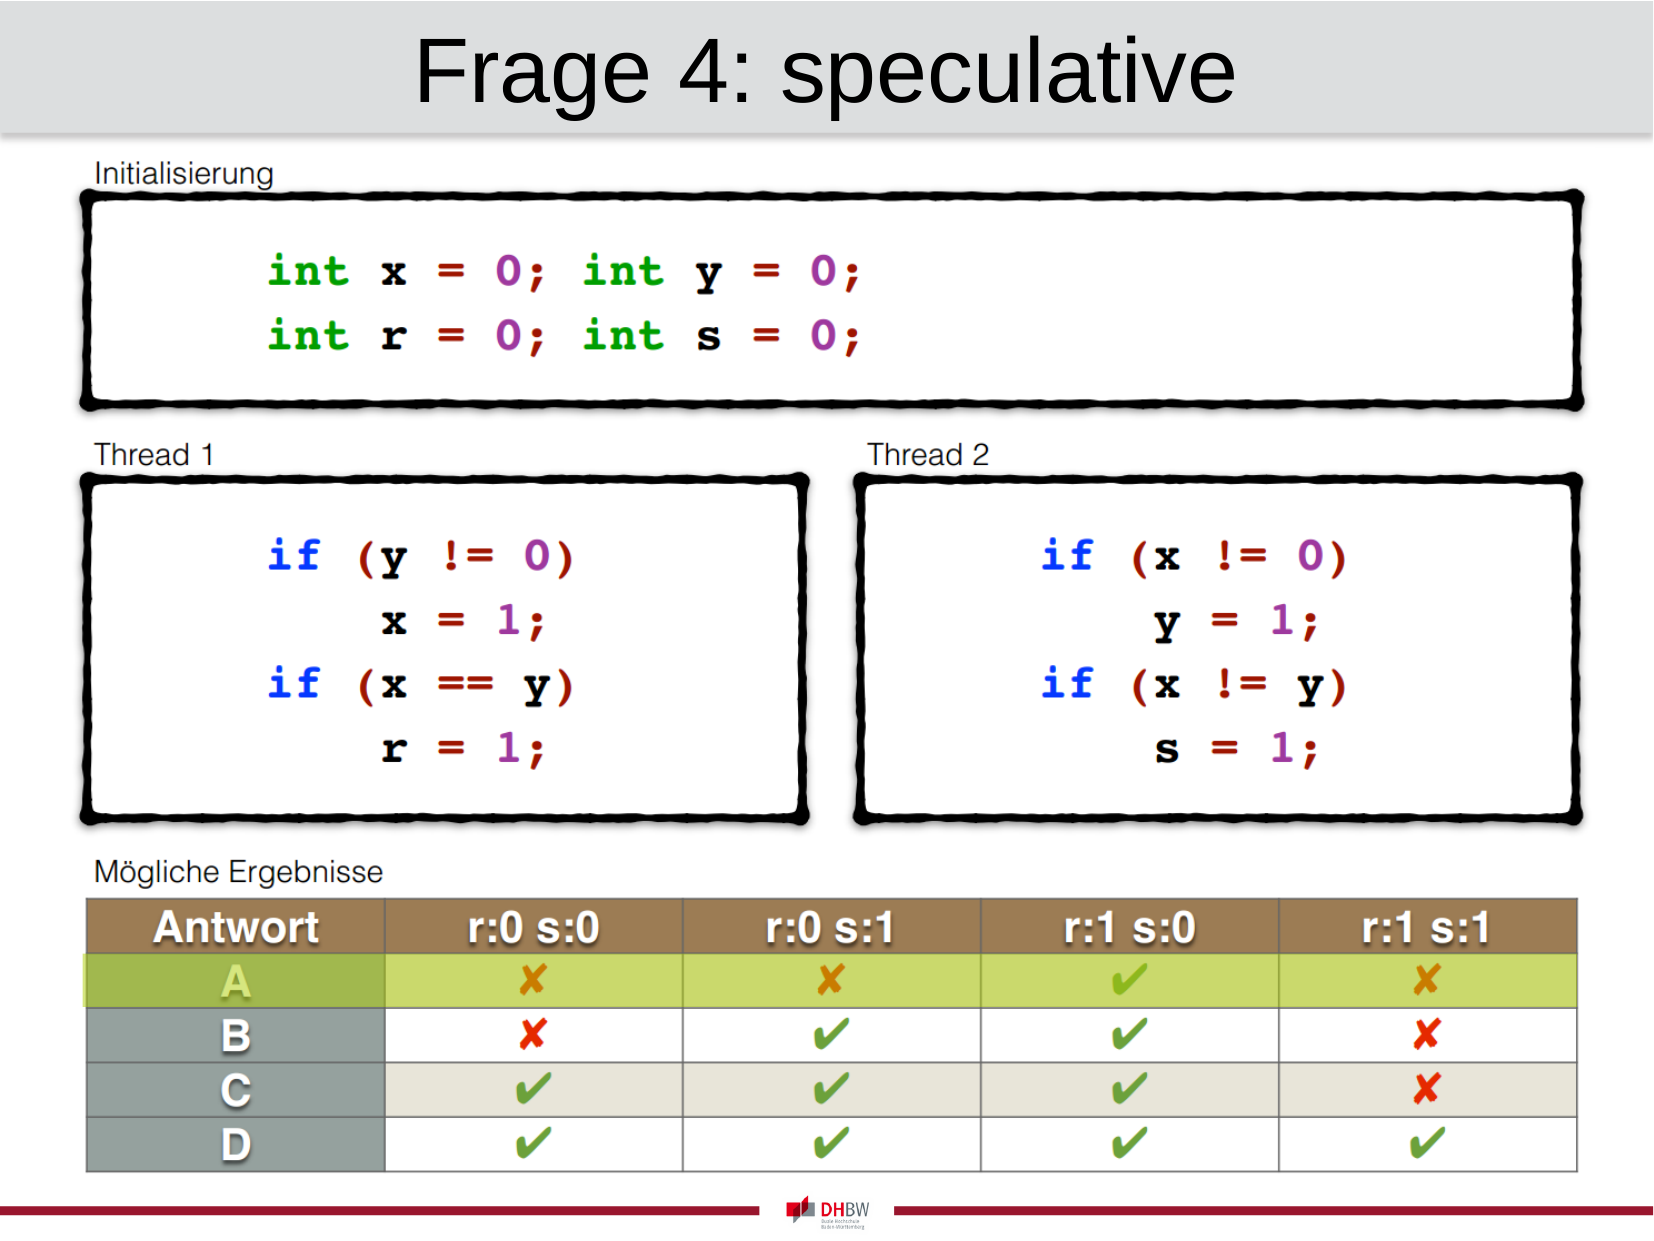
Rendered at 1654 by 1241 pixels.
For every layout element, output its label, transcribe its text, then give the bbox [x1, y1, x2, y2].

text_box Frage 4: speculative [0, 11, 1654, 130]
text_box [82, 953, 1577, 1007]
picture [0, 1, 1654, 11]
picture [0, 130, 1654, 1237]
